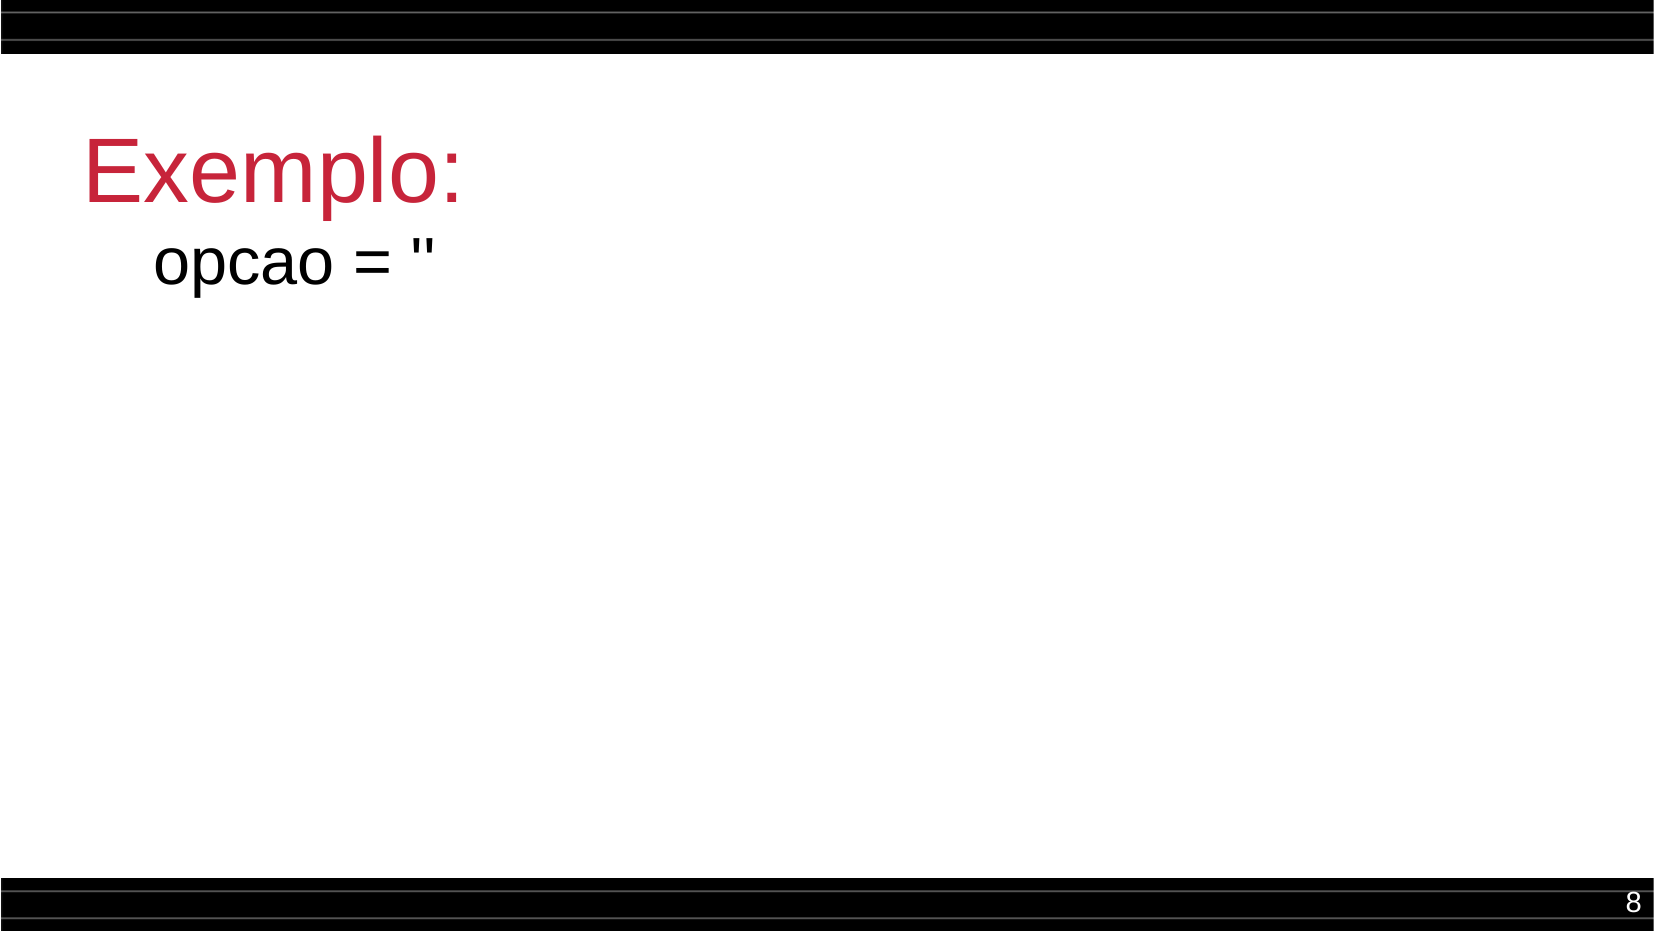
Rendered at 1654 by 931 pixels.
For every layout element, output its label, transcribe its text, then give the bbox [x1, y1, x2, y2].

list opcao = '' [82, 224, 1571, 815]
title Exemplo: [82, 92, 1571, 224]
picture [1, 878, 1654, 931]
picture [1, 0, 1654, 54]
